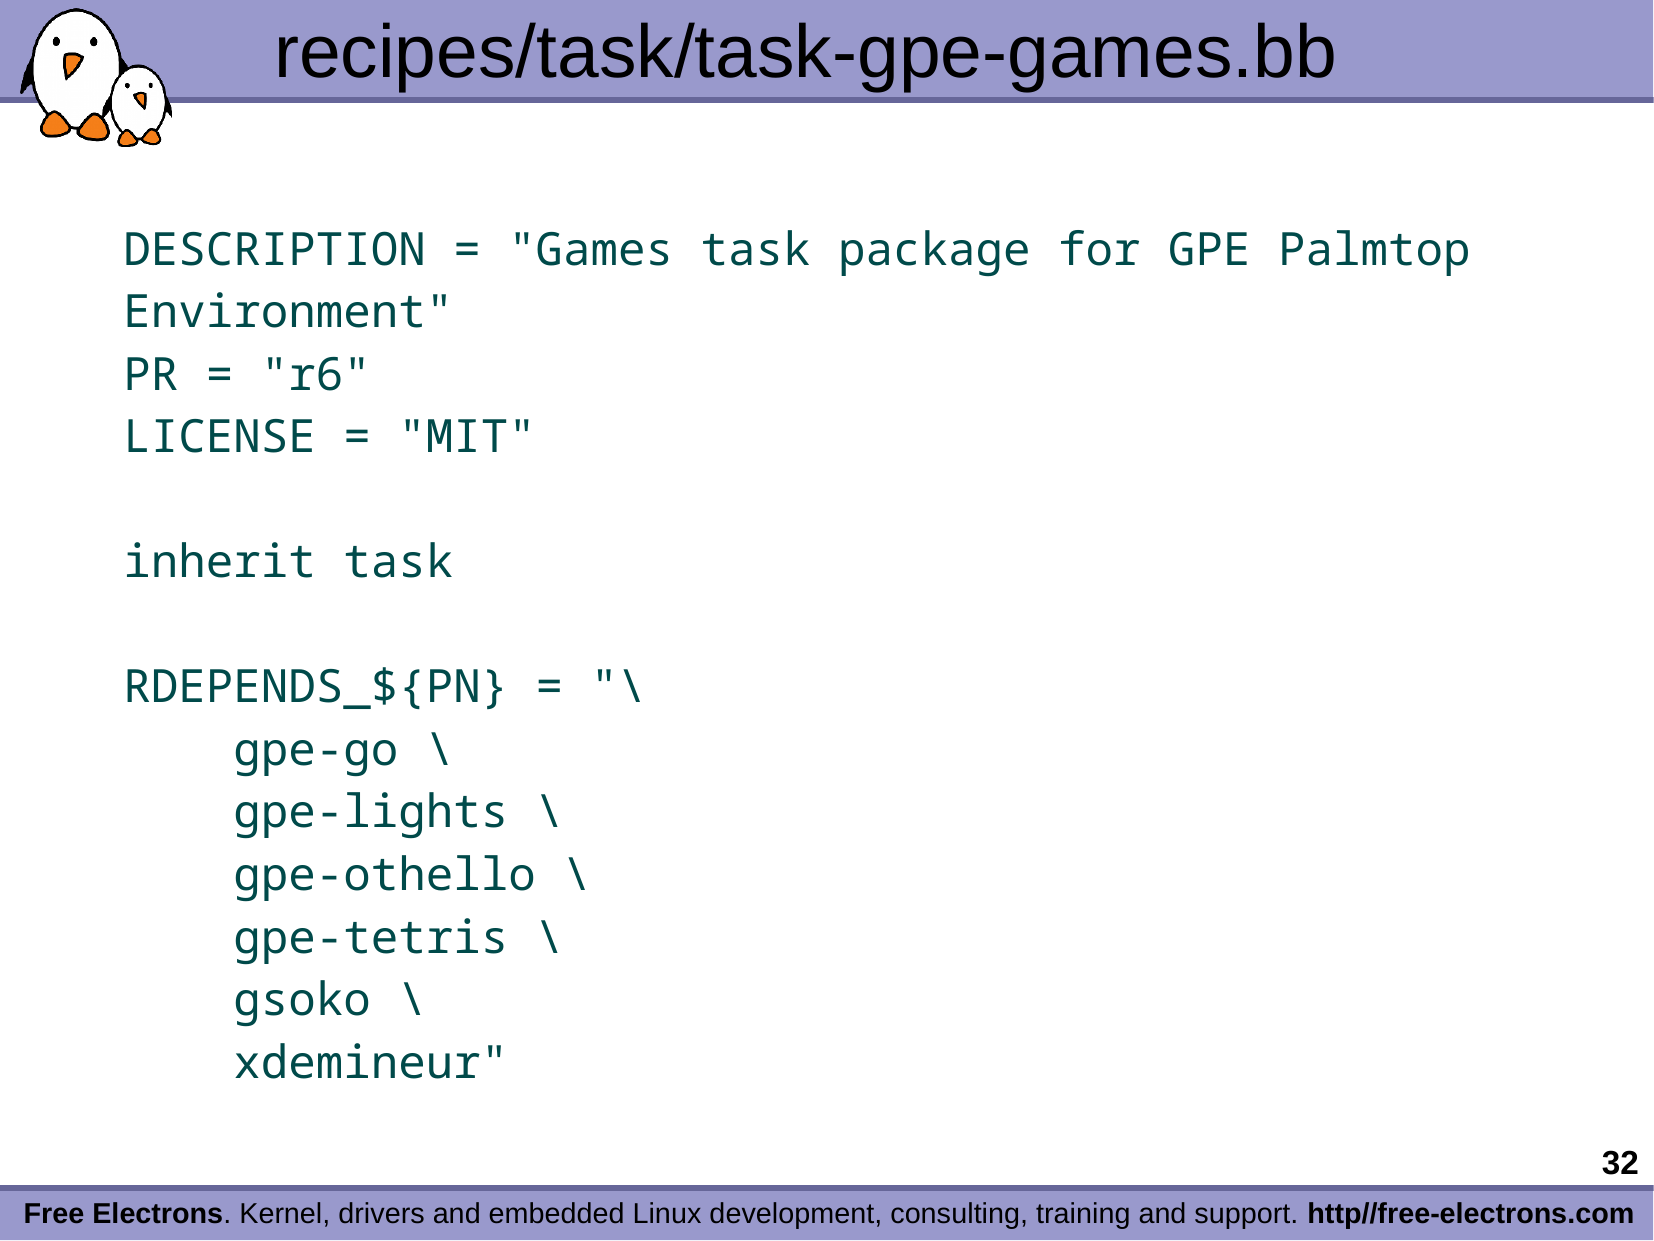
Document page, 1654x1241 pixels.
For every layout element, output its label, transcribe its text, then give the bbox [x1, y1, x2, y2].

title recipes/task/task-gpe-games.bb [60, 0, 1551, 104]
list DESCRIPTION = "Games task package for GPE Palmtop Environment" PR = "r6" LICENSE = "MIT" inherit task RDEPENDS_${PN} = "\ gpe-go \ gpe-lights \ gpe-othello \ gpe-tetris \ gsoko \ xdemineur" [105, 216, 1518, 1066]
picture [20, 8, 172, 147]
